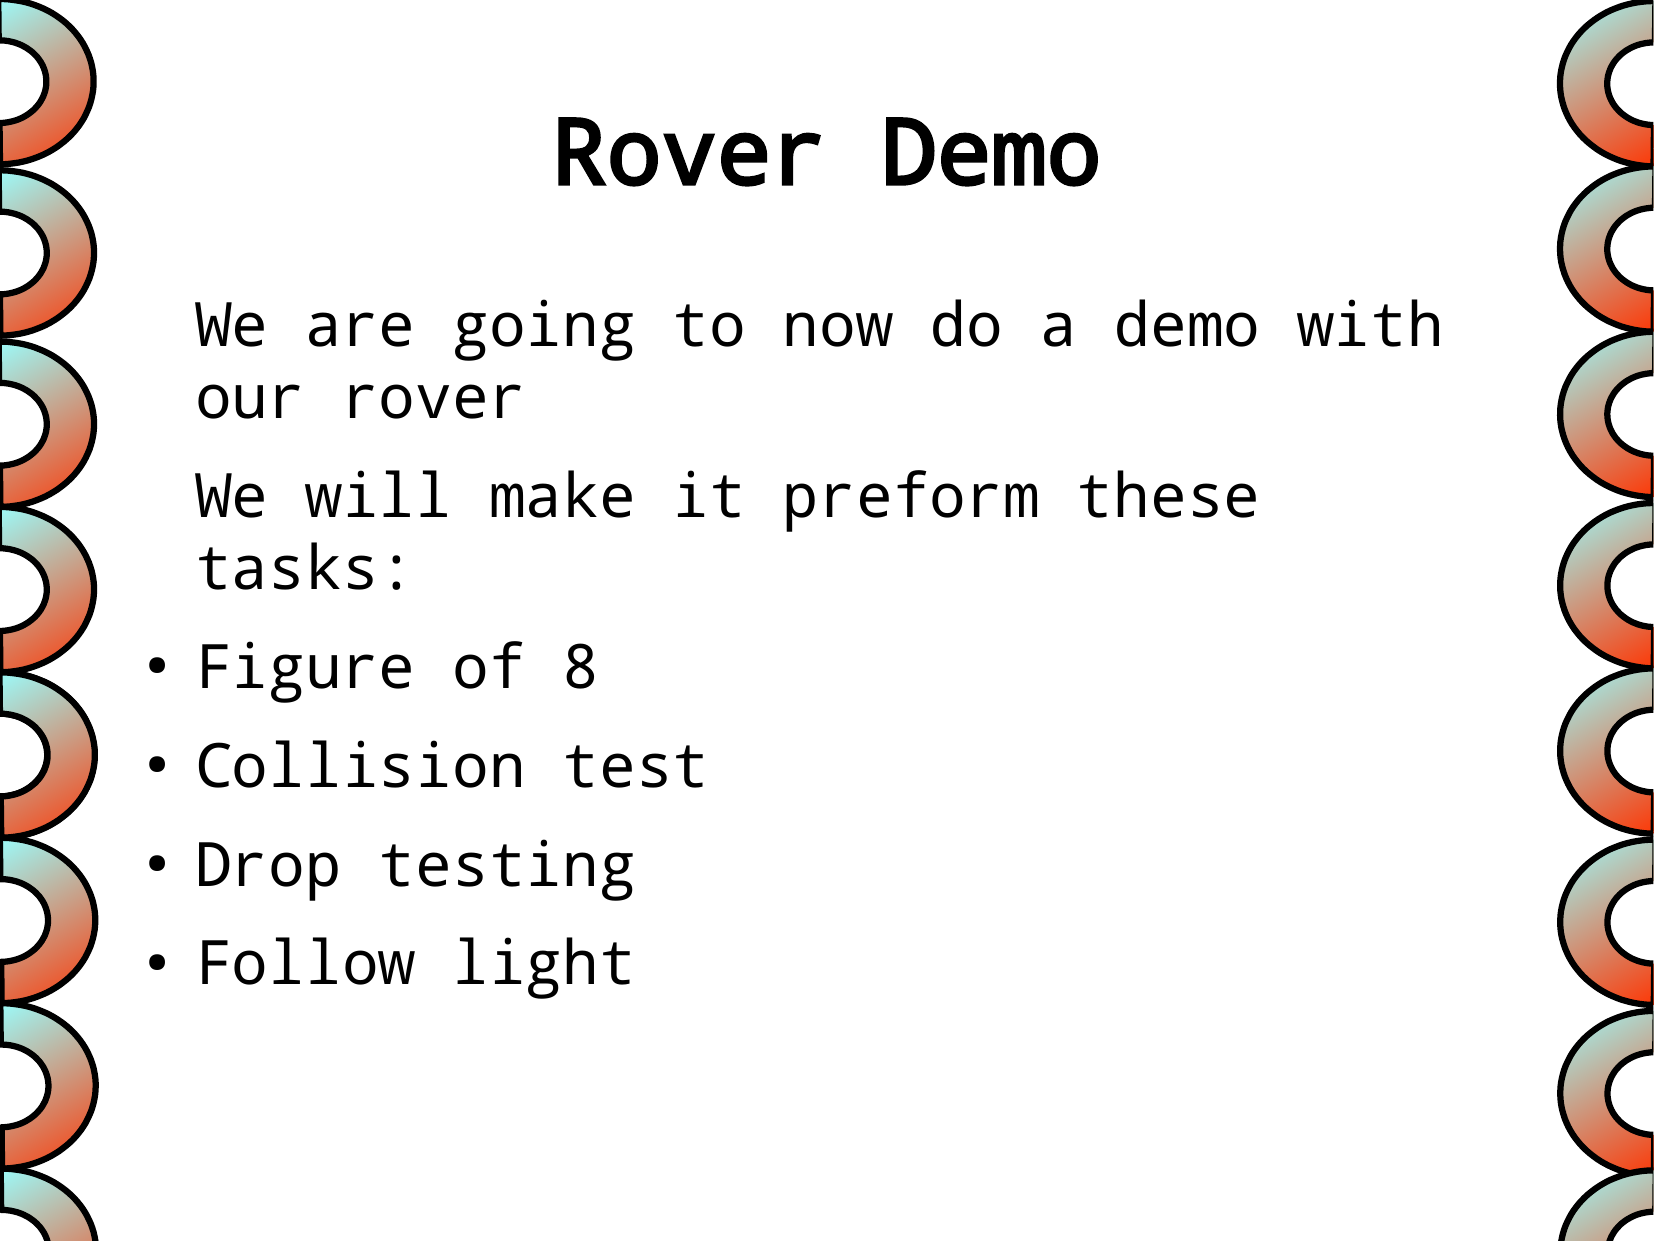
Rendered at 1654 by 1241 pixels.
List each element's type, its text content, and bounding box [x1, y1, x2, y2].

text_box [1560, 503, 1654, 834]
text_box [1560, 1, 1654, 498]
text_box [0, 341, 96, 1241]
text_box [1560, 839, 1654, 1006]
title Rover Demo [82, 49, 1571, 257]
text_box [0, 0, 94, 165]
text_box [1560, 1010, 1654, 1241]
text_box [0, 170, 95, 336]
list We are going to now do a demo with our rover We will make it preform these tasks: Figure of 8 Collision test Drop testing Follow light [129, 290, 1501, 1010]
